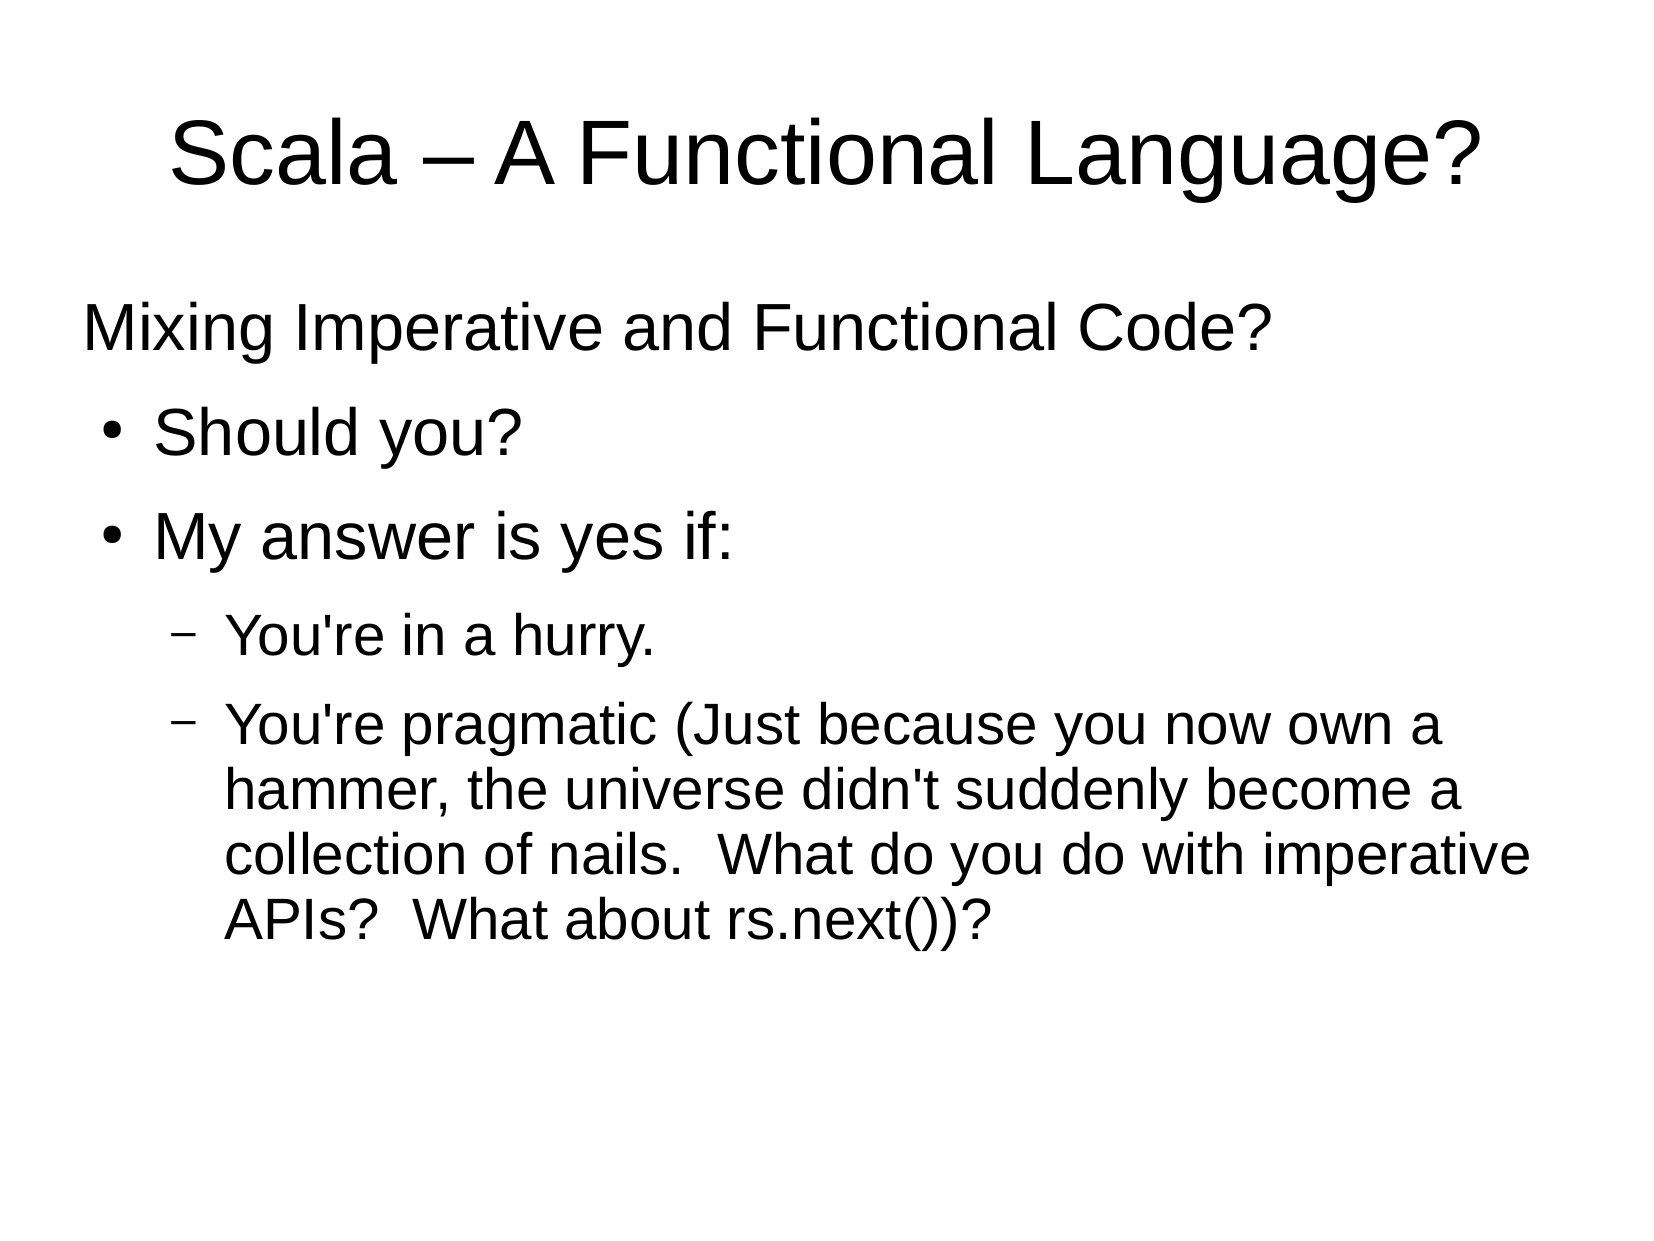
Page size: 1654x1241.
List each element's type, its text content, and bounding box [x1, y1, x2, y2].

title Scala – A Functional Language? [82, 49, 1571, 257]
list Mixing Imperative and Functional Code? Should you? My answer is yes if: You're in a hurry. You're pragmatic (Just because you now own a hammer, the universe didn't suddenly become a collection of nails. What do you do with imperative APIs? What about rs.next())? [82, 290, 1571, 1010]
